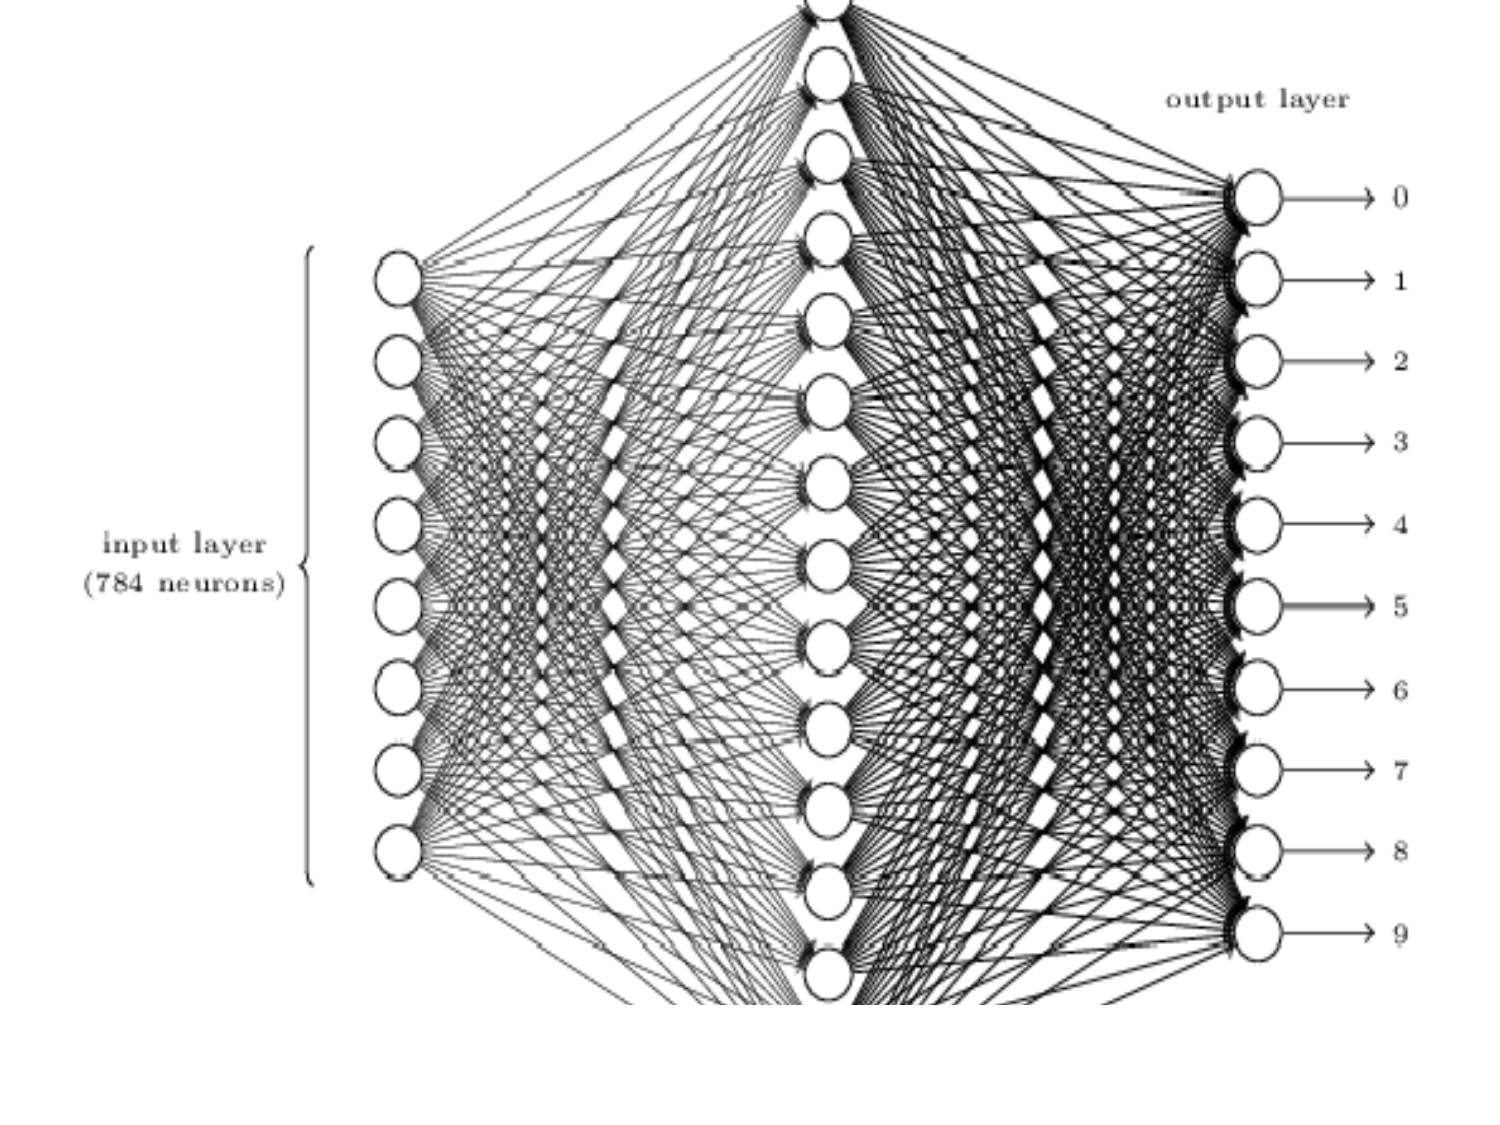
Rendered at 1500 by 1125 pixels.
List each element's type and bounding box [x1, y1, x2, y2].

picture [75, 0, 1426, 1005]
